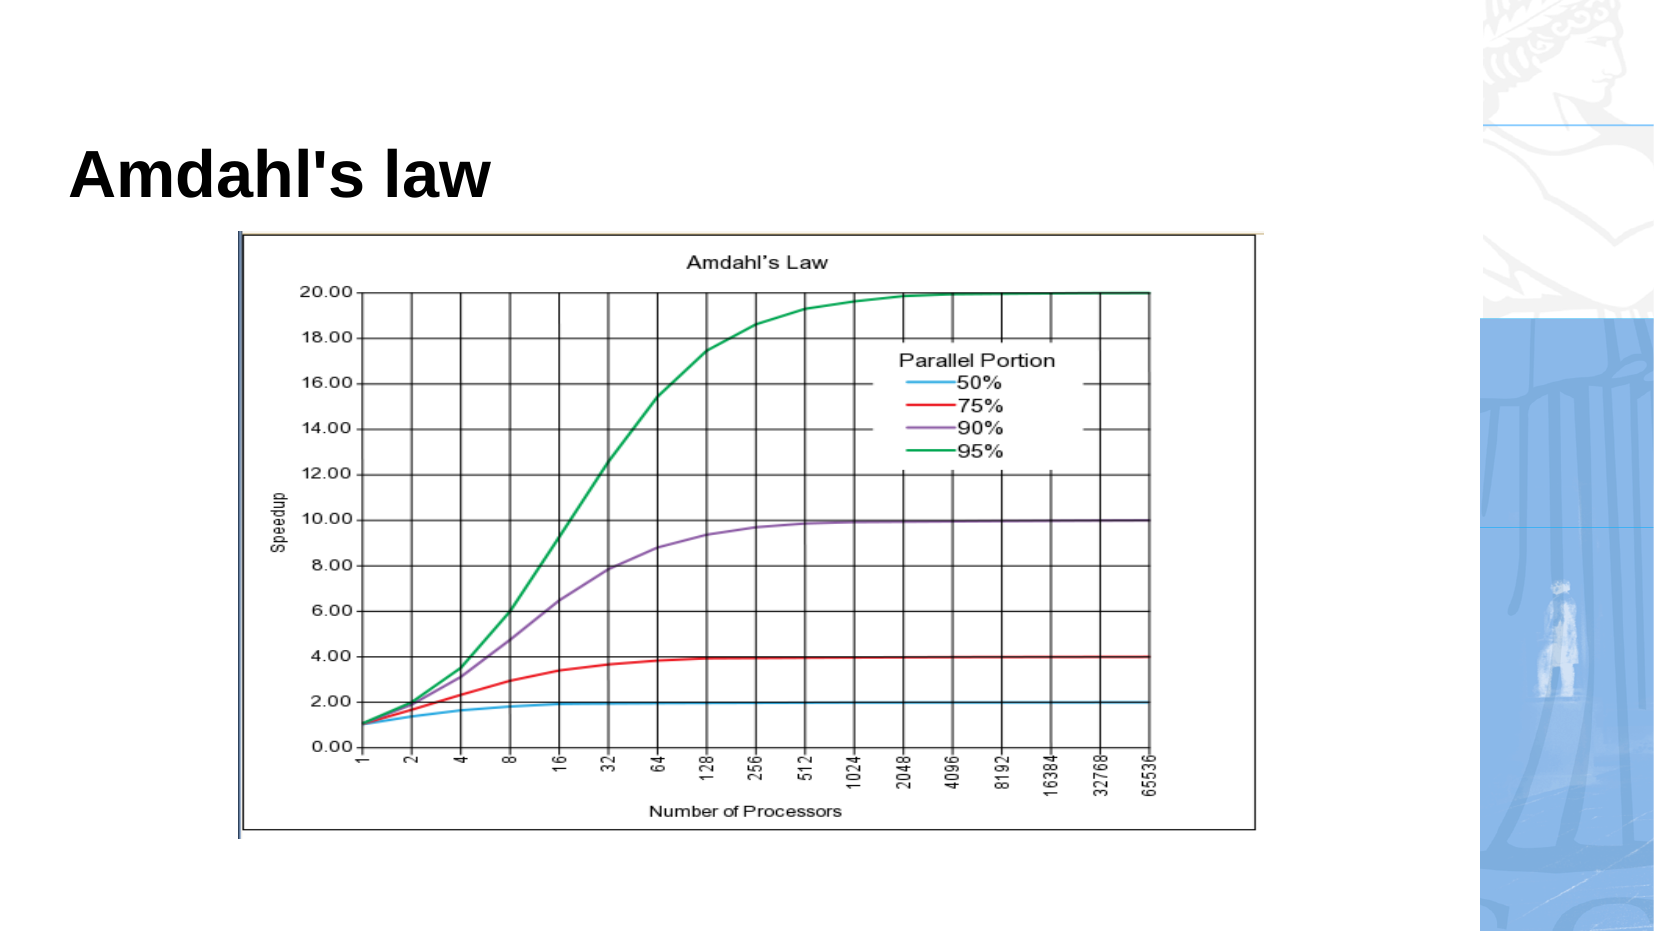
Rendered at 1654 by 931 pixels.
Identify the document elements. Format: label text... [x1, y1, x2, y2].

text_box Amdahl's law [51, 96, 1444, 252]
picture [0, 0, 1654, 931]
